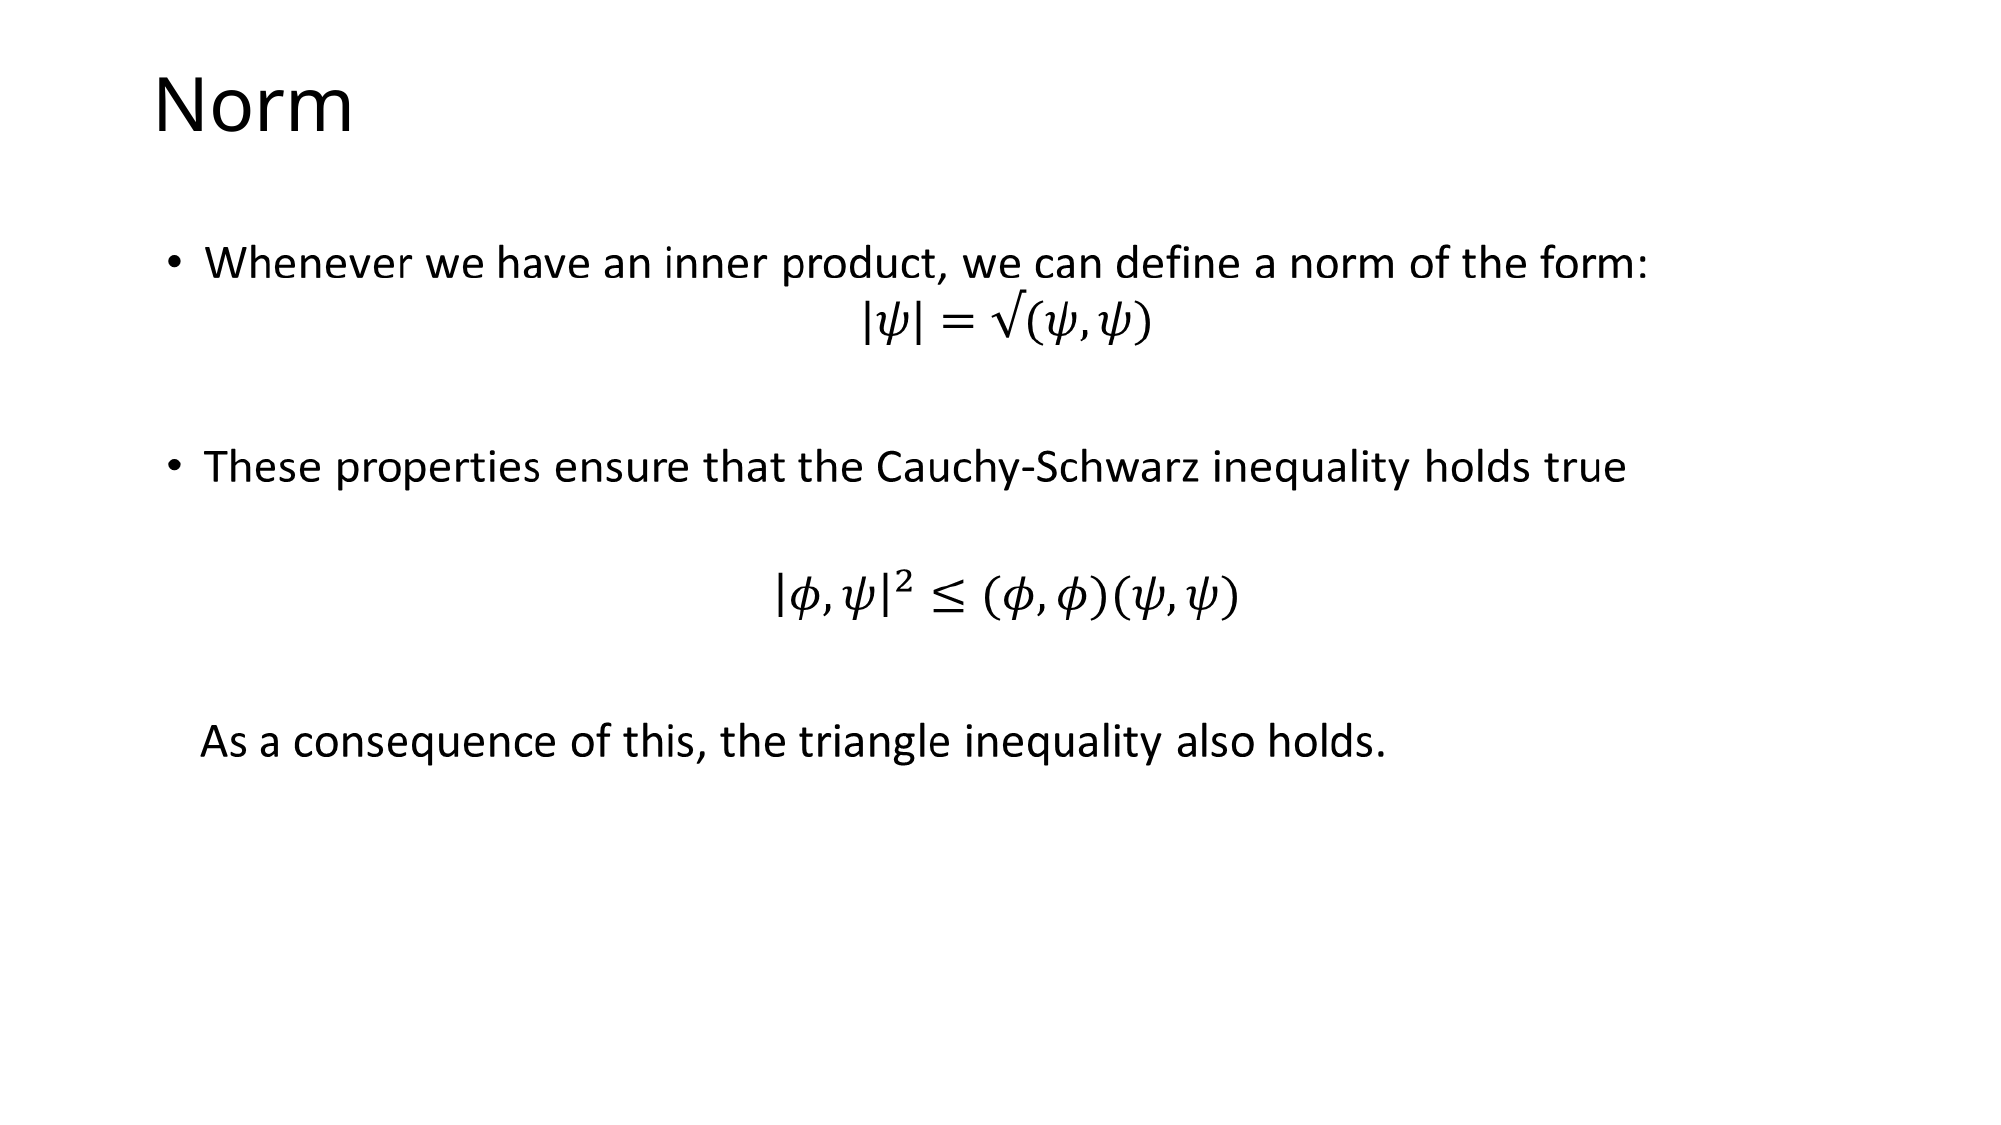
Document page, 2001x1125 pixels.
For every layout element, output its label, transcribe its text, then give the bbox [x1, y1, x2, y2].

list [137, 216, 1863, 1018]
title Norm [137, 59, 1863, 153]
